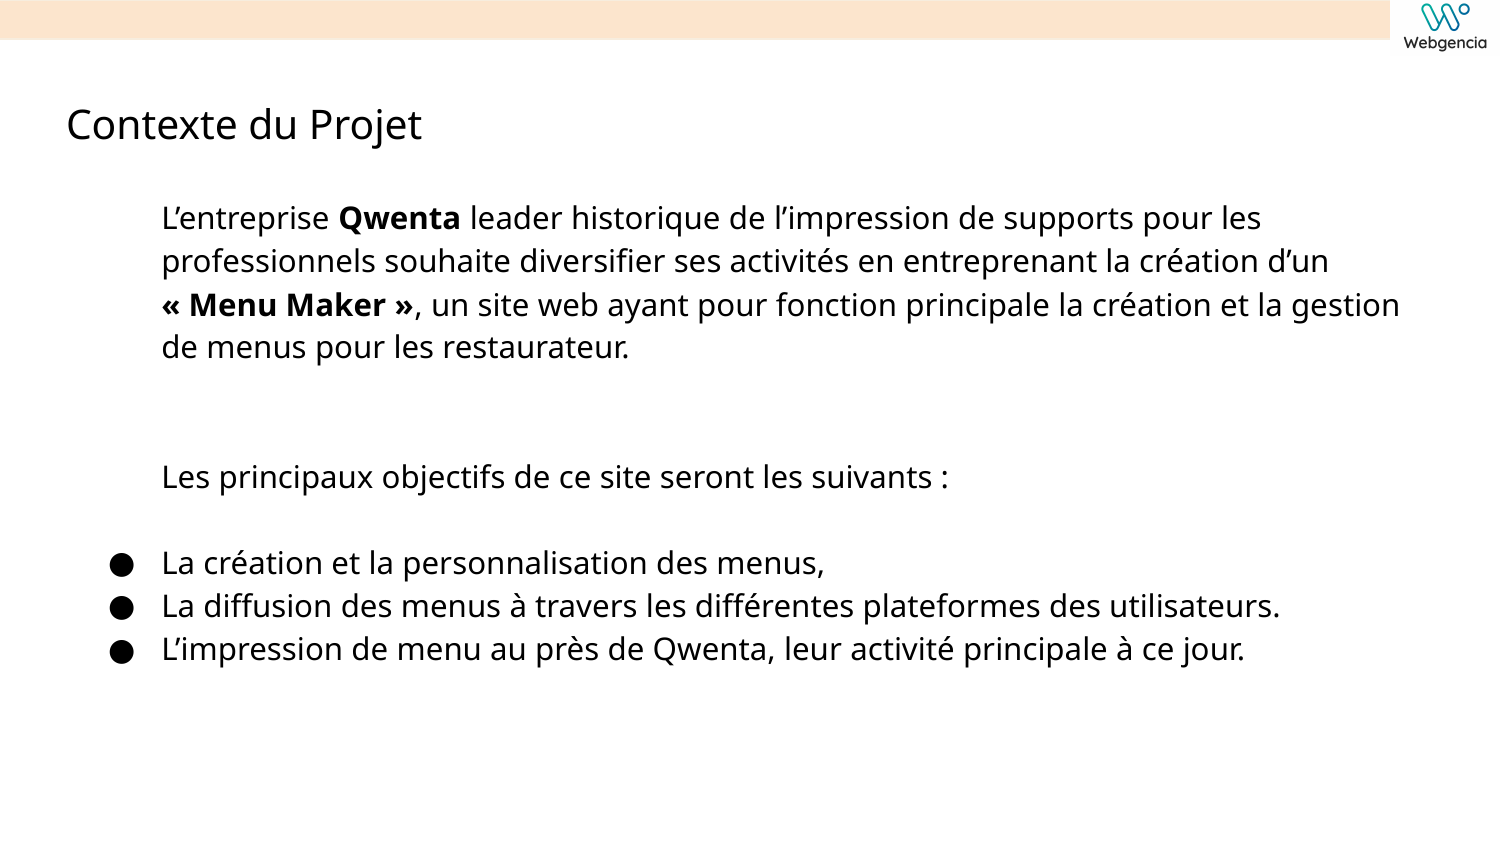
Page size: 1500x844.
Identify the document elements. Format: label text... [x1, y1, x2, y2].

picture [1390, 0, 1500, 56]
title Contexte du Projet [51, 72, 1449, 167]
text_box L’entreprise Qwenta leader historique de l’impression de supports pour les professionnels souhaite diversifier ses activités en entreprenant la création d’un « Menu Maker », un site web ayant pour fonction principale la création et la gestion de menus pour les restaurateur. Les principaux objectifs de ce site seront les suivants : La création et la personnalisation des menus, La diffusion des menus à travers les différentes plateformes des utilisateurs. L’impression de menu au près de Qwenta, leur activité principale à ce jour. [71, 177, 1437, 742]
text_box [0, 0, 1390, 40]
